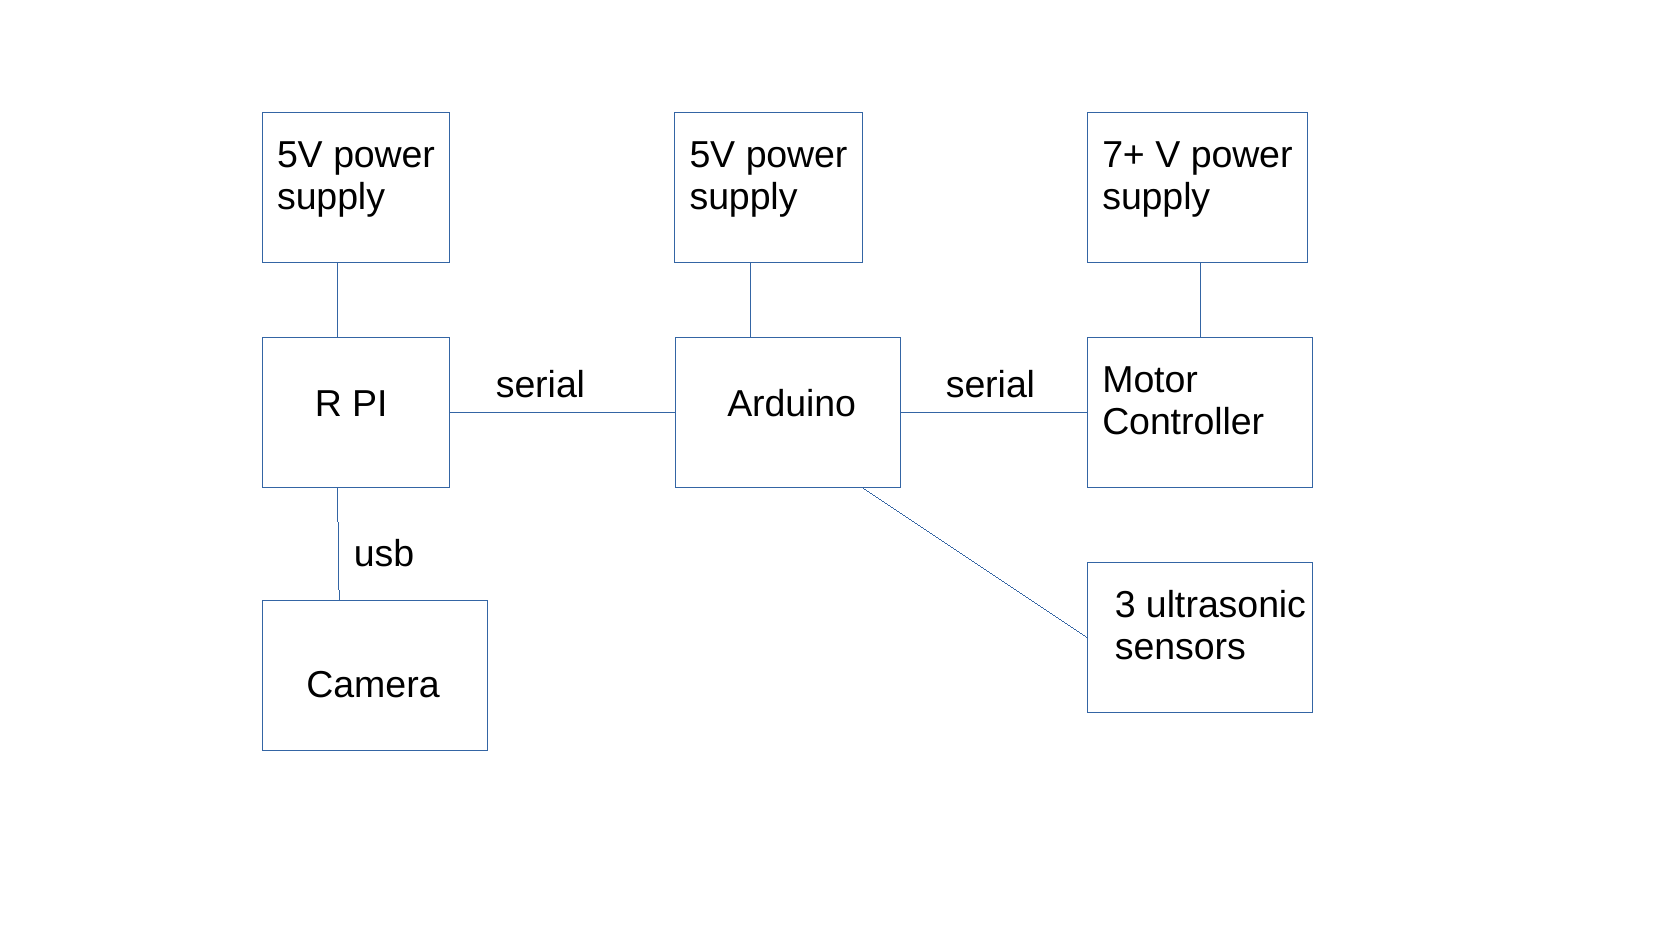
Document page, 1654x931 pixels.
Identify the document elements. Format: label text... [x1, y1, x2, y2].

text_box 5V power supply [674, 126, 863, 226]
text_box serial [931, 355, 1051, 413]
text_box R PI [300, 375, 403, 432]
text_box Arduino [712, 375, 871, 432]
text_box 7+ V power supply [1087, 126, 1308, 226]
text_box 3 ultrasonic sensors [1100, 576, 1351, 676]
text_box serial [481, 355, 601, 413]
text_box Motor Controller [1087, 351, 1280, 451]
text_box 5V power supply [262, 126, 451, 226]
text_box usb [339, 525, 430, 582]
text_box Camera [291, 655, 455, 713]
